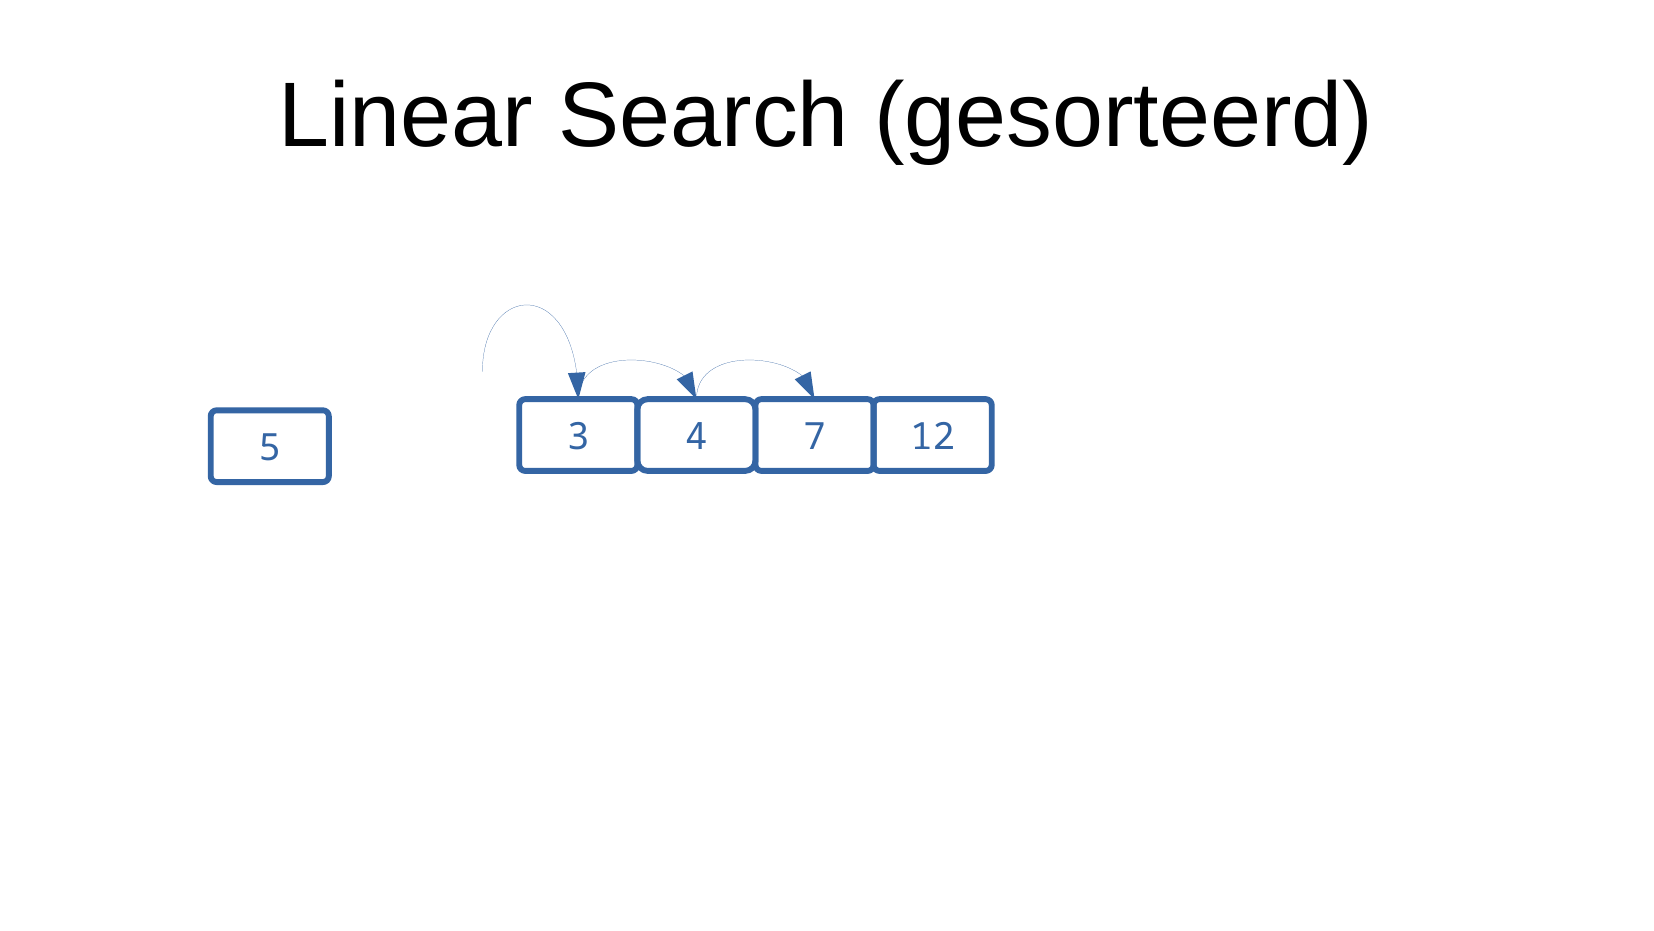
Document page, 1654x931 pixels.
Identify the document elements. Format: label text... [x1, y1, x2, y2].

text_box 4 [639, 399, 754, 464]
title Linear Search (gesorteerd) [82, 37, 1571, 193]
text_box 3 [519, 399, 638, 464]
text_box 5 [210, 410, 329, 475]
text_box 7 [755, 399, 872, 464]
text_box 12 [873, 399, 992, 464]
